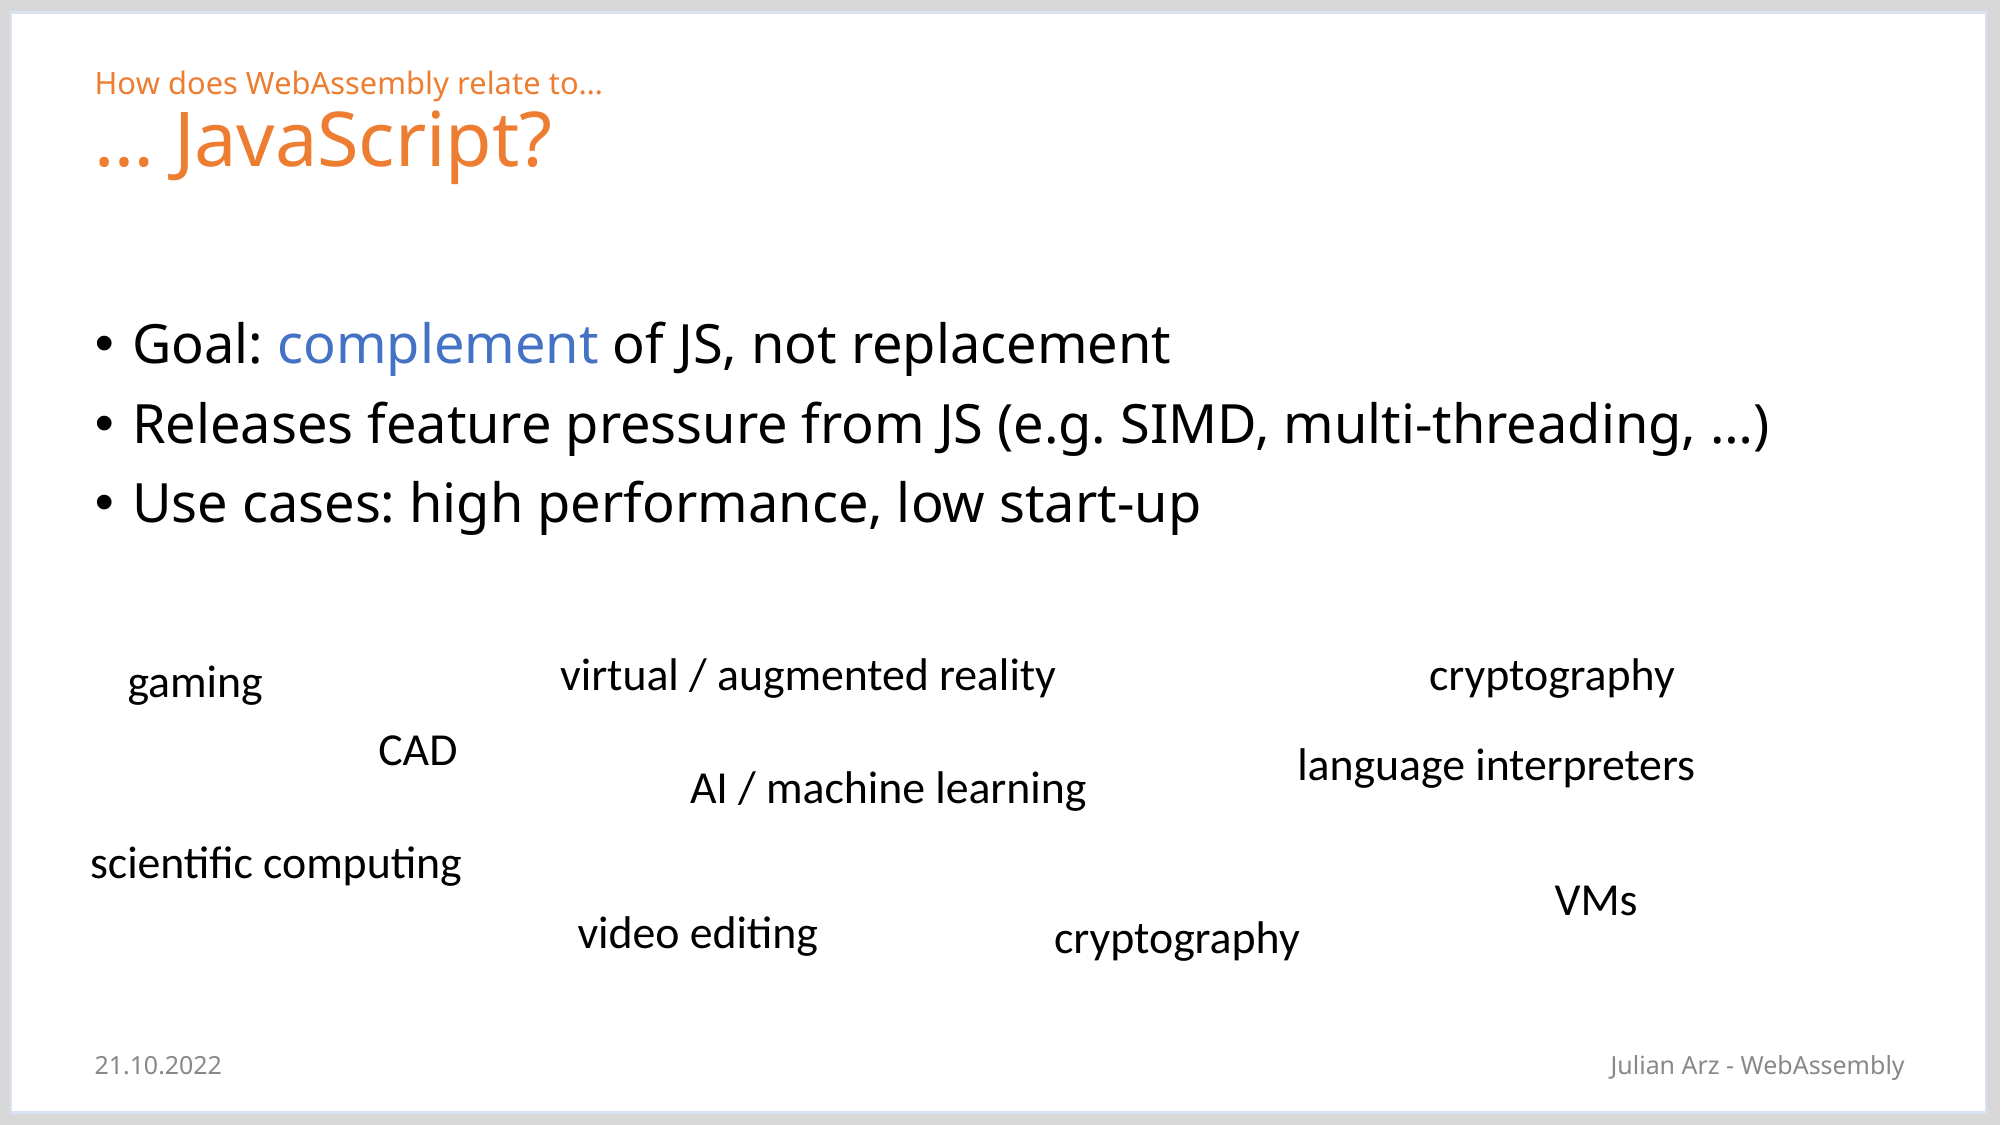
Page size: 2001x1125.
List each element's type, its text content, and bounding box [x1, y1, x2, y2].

slide_number 21.10.2022 [79, 1035, 530, 1096]
text_box CAD [363, 712, 526, 783]
text_box scientific computing [74, 825, 594, 896]
text_box cryptography [1414, 637, 1800, 708]
footer Julian Arz - WebAssembly [546, 1035, 1921, 1096]
list Goal: complement of JS, not replacement Releases feature pressure from JS (e.g. SIMD, multi-threading, …) Use cases: high performance, low start-up [79, 223, 1921, 1014]
text_box video editing [562, 895, 934, 966]
text_box VMs [1539, 862, 1688, 933]
text_box virtual / augmented reality [545, 637, 1201, 708]
text_box cryptography [1039, 899, 1425, 970]
text_box AI / machine learning [675, 750, 1201, 821]
title How does WebAssembly relate to… … JavaScript? [79, 59, 1921, 191]
text_box language interpreters [1282, 727, 1838, 798]
text_box gaming [112, 643, 353, 714]
